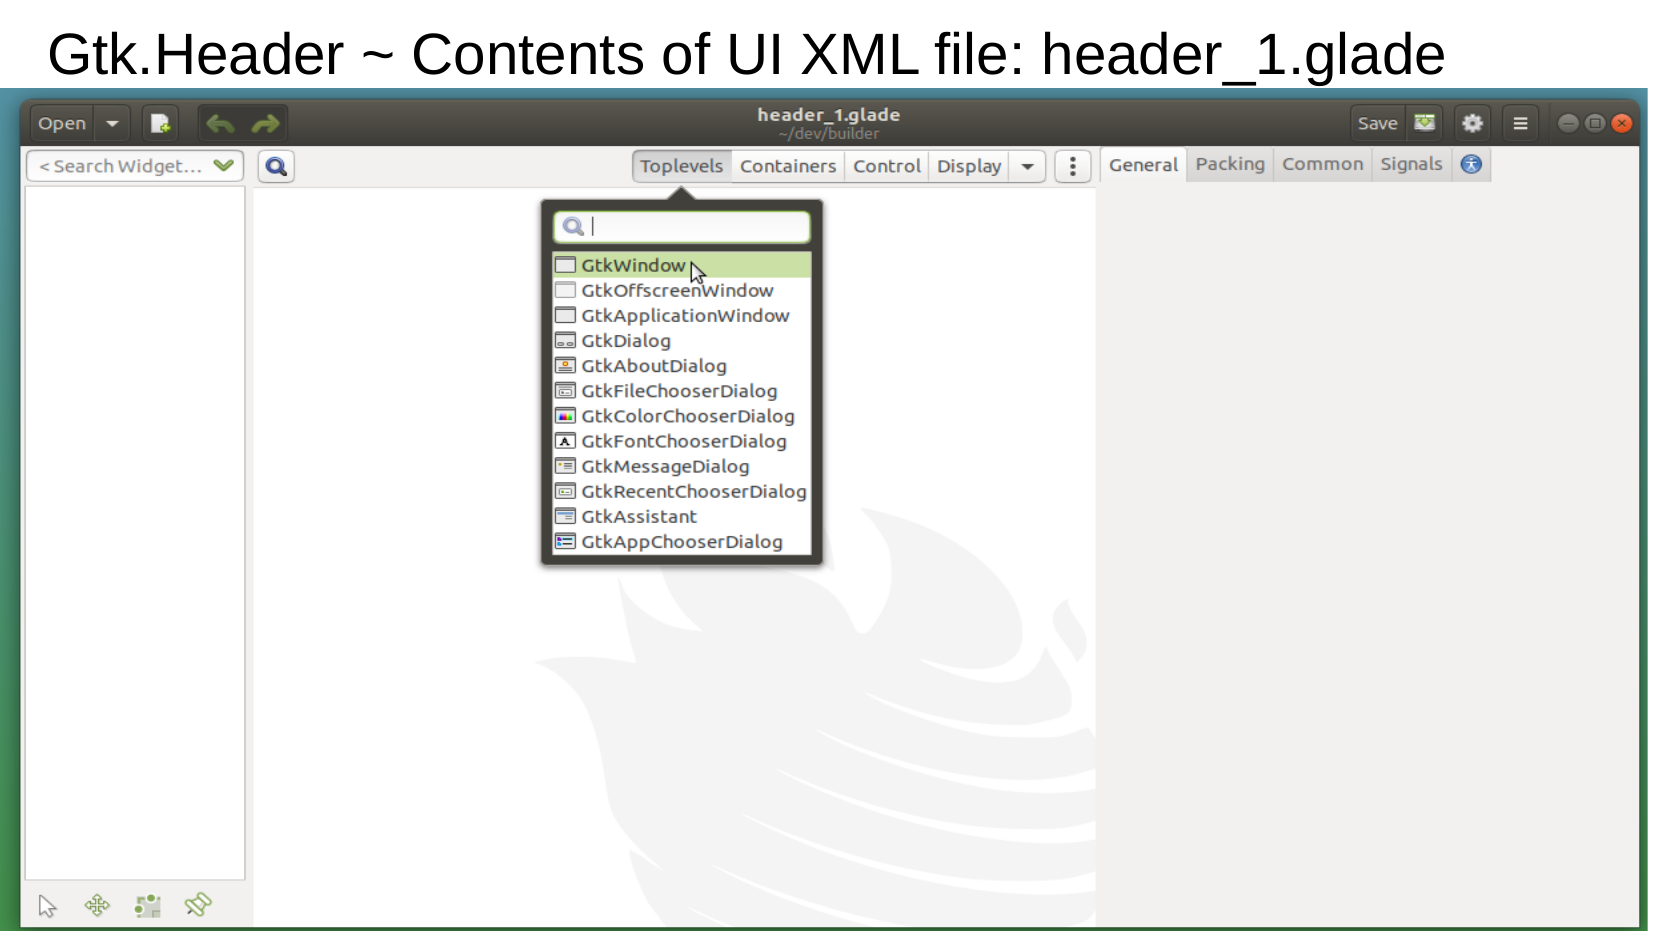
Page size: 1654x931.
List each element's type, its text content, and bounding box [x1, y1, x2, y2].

title Gtk.Header ~ Contents of UI XML file: header_1.glade [47, 16, 1571, 88]
picture [0, 88, 1648, 931]
